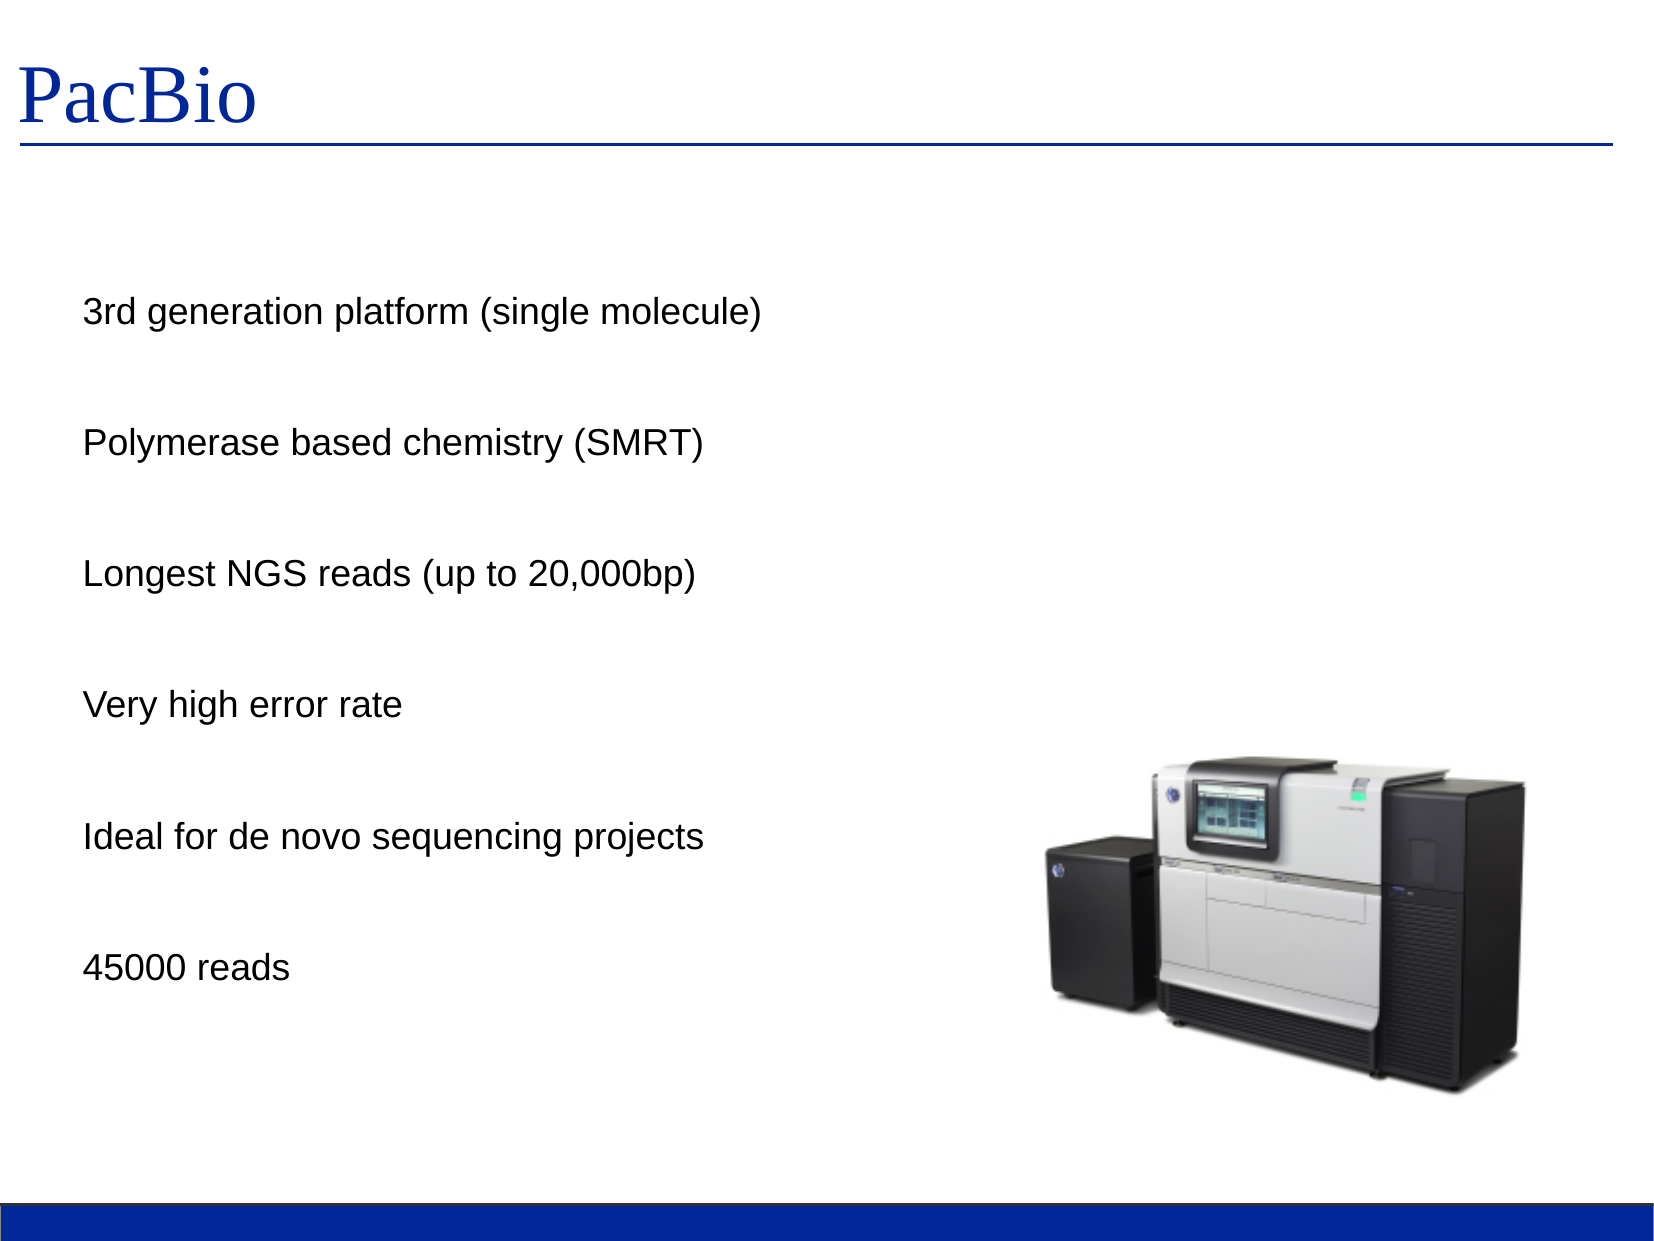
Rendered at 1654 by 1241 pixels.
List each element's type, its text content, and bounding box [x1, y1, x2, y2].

picture [994, 696, 1567, 1114]
list 3rd generation platform (single molecule) Polymerase based chemistry (SMRT) Longest NGS reads (up to 20,000bp) Very high error rate Ideal for de novo sequencing projects 45000 reads [82, 290, 809, 1109]
title PacBio [17, 0, 1589, 198]
